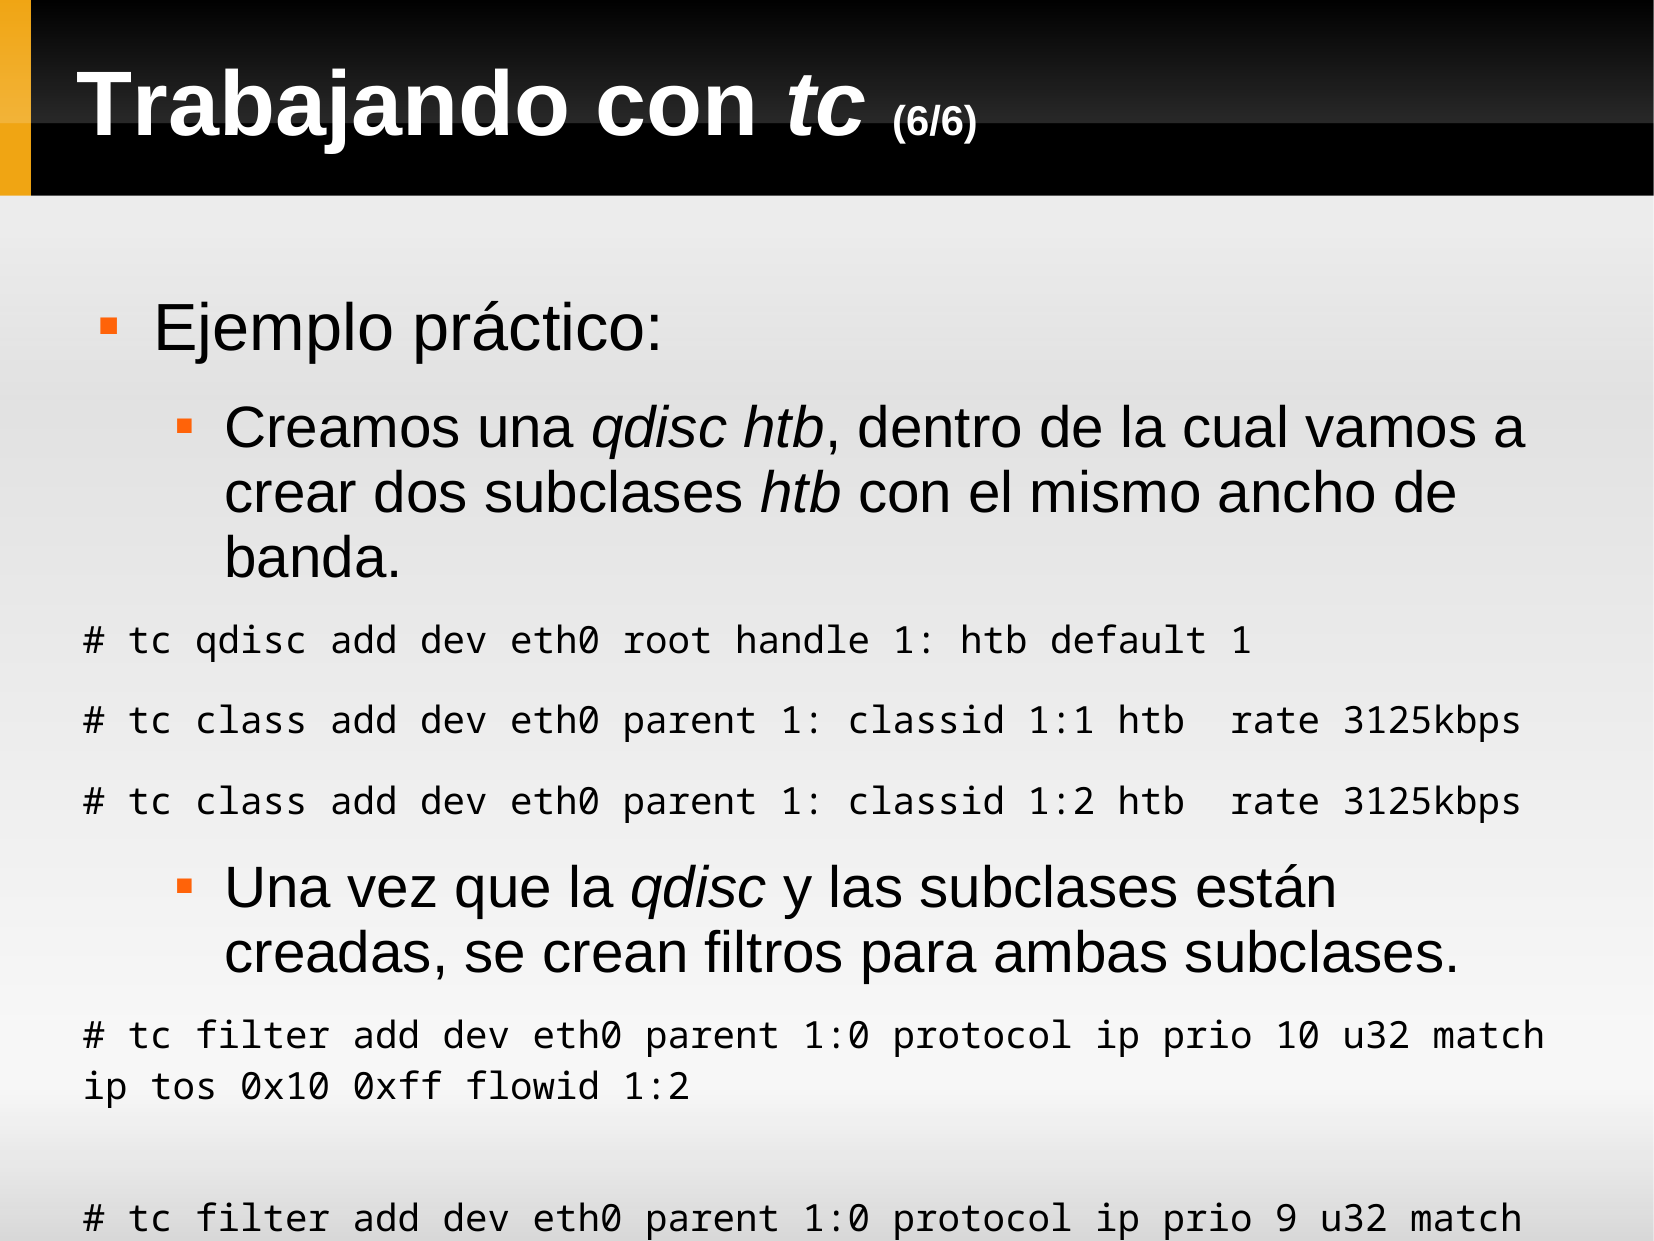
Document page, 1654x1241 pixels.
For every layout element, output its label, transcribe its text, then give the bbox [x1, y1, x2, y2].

list Ejemplo práctico: Creamos una qdisc htb, dentro de la cual vamos a crear dos subclases htb con el mismo ancho de banda. # tc qdisc add dev eth0 root handle 1: htb default 1 # tc class add dev eth0 parent 1: classid 1:1 htb rate 3125kbps # tc class add dev eth0 parent 1: classid 1:2 htb rate 3125kbps Una vez que la qdisc y las subclases están creadas, se crean filtros para ambas subclases. # tc filter add dev eth0 parent 1:0 protocol ip prio 10 u32 match ip tos 0x10 0xff flowid 1:2 # tc filter add dev eth0 parent 1:0 protocol ip prio 9 u32 match ip tos 0x08 0xff flowid 1:1 [82, 290, 1571, 1186]
picture [0, 0, 1654, 1241]
title Trabajando con tc (6/6) [76, 0, 1565, 208]
